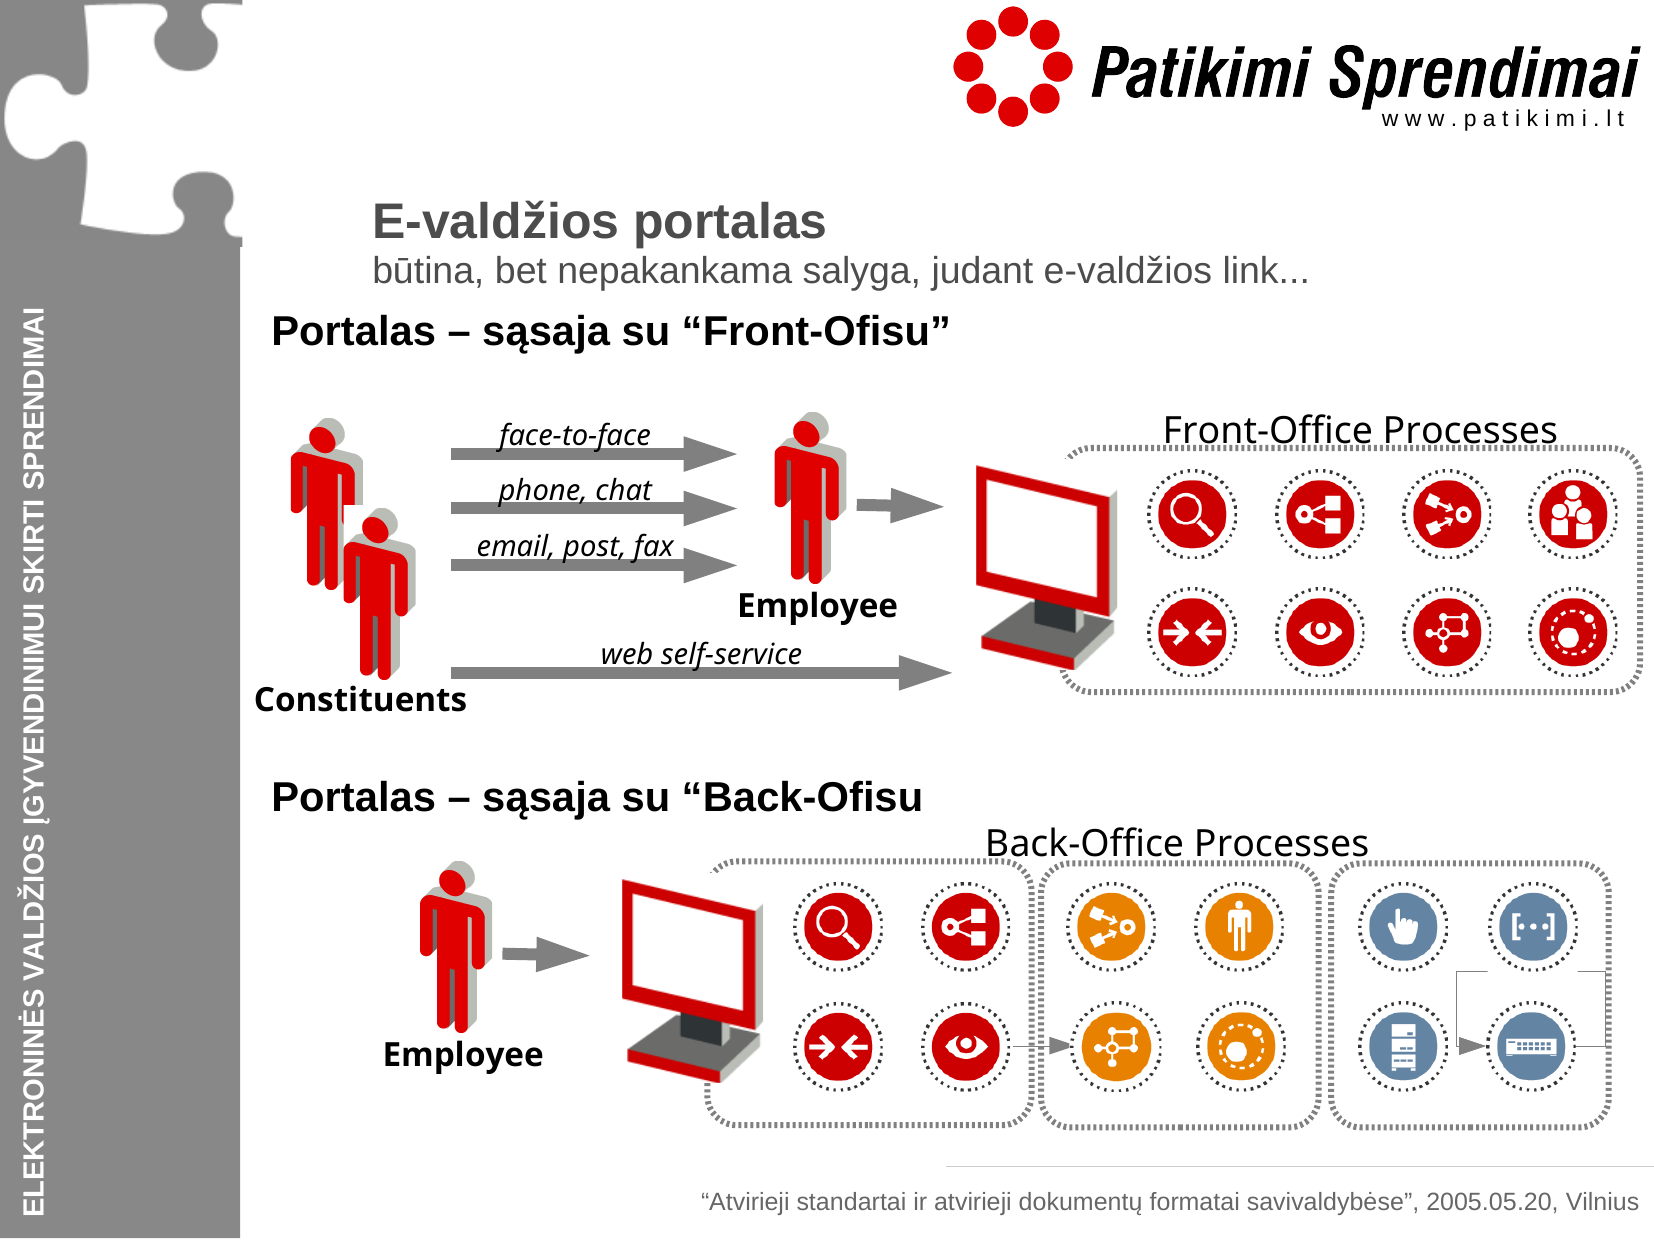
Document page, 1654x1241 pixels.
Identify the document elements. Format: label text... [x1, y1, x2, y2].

chart [1146, 468, 1237, 559]
text_box [1062, 447, 1641, 693]
text_box Front-Office Processes [1162, 403, 1542, 450]
chart [792, 1001, 883, 1092]
picture [953, 6, 1641, 127]
text_box Back-Office Processes [985, 816, 1363, 864]
chart [774, 409, 847, 581]
chart [1193, 881, 1284, 972]
chart [1487, 881, 1578, 972]
chart [1069, 1000, 1162, 1092]
chart [1527, 586, 1618, 677]
chart [420, 858, 493, 1030]
text_box [1331, 863, 1609, 1128]
chart [1357, 881, 1448, 972]
chart [1274, 468, 1365, 559]
chart [1401, 468, 1492, 559]
chart [1357, 1001, 1448, 1092]
chart [1485, 1001, 1576, 1092]
text_box Employee [382, 1030, 535, 1073]
chart [1146, 586, 1237, 677]
chart [1401, 586, 1492, 677]
text_box E-valdžios portalas būtina, bet nepakankama salyga, judant e-valdžios link... [372, 193, 1601, 296]
chart [1527, 468, 1618, 559]
chart [621, 873, 764, 1083]
chart [792, 881, 883, 972]
chart [1274, 586, 1365, 677]
chart [920, 1001, 1011, 1092]
chart [920, 881, 1011, 972]
text_box Portalas – sąsaja su “Front-Ofisu” Portalas – sąsaja su “Back-Ofisu [1299, 864, 1351, 1077]
text_box [707, 861, 1032, 1126]
chart [1065, 881, 1156, 972]
text_box Portalas – sąsaja su “Front-Ofisu” Portalas – sąsaja su “Back-Ofisu [1016, 864, 1061, 1046]
text_box Portalas – sąsaja su “Front-Ofisu” Portalas – sąsaja su “Back-Ofisu [271, 307, 1594, 1077]
text_box [1041, 864, 1319, 1128]
chart [1195, 1001, 1286, 1092]
text_box Constituents [254, 675, 451, 718]
chart [290, 415, 416, 680]
text_box Employee [737, 581, 889, 624]
chart [975, 459, 1118, 670]
